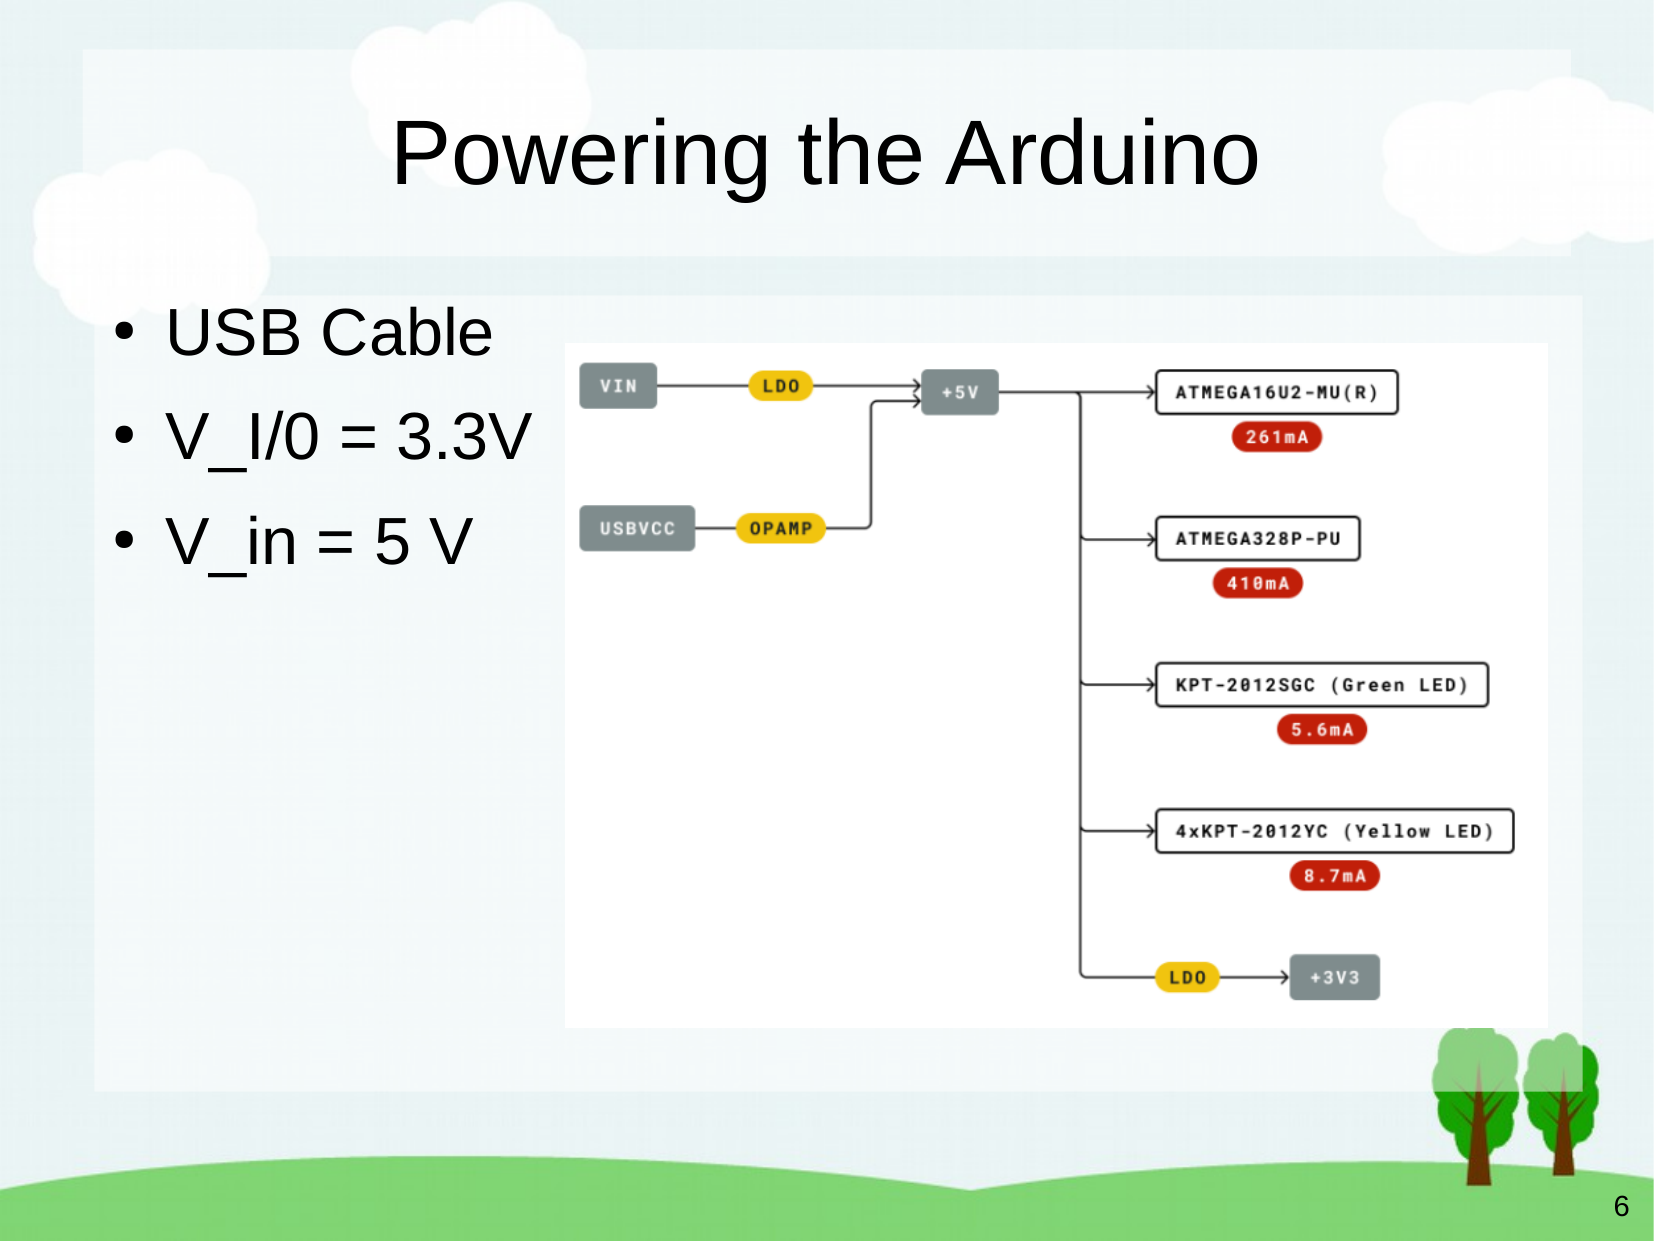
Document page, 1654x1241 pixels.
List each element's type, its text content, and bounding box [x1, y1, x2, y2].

title Powering the Arduino [82, 49, 1571, 257]
list USB Cable V_I/0 = 3.3V V_in = 5 V [94, 295, 1583, 1092]
picture [0, 0, 1654, 1241]
